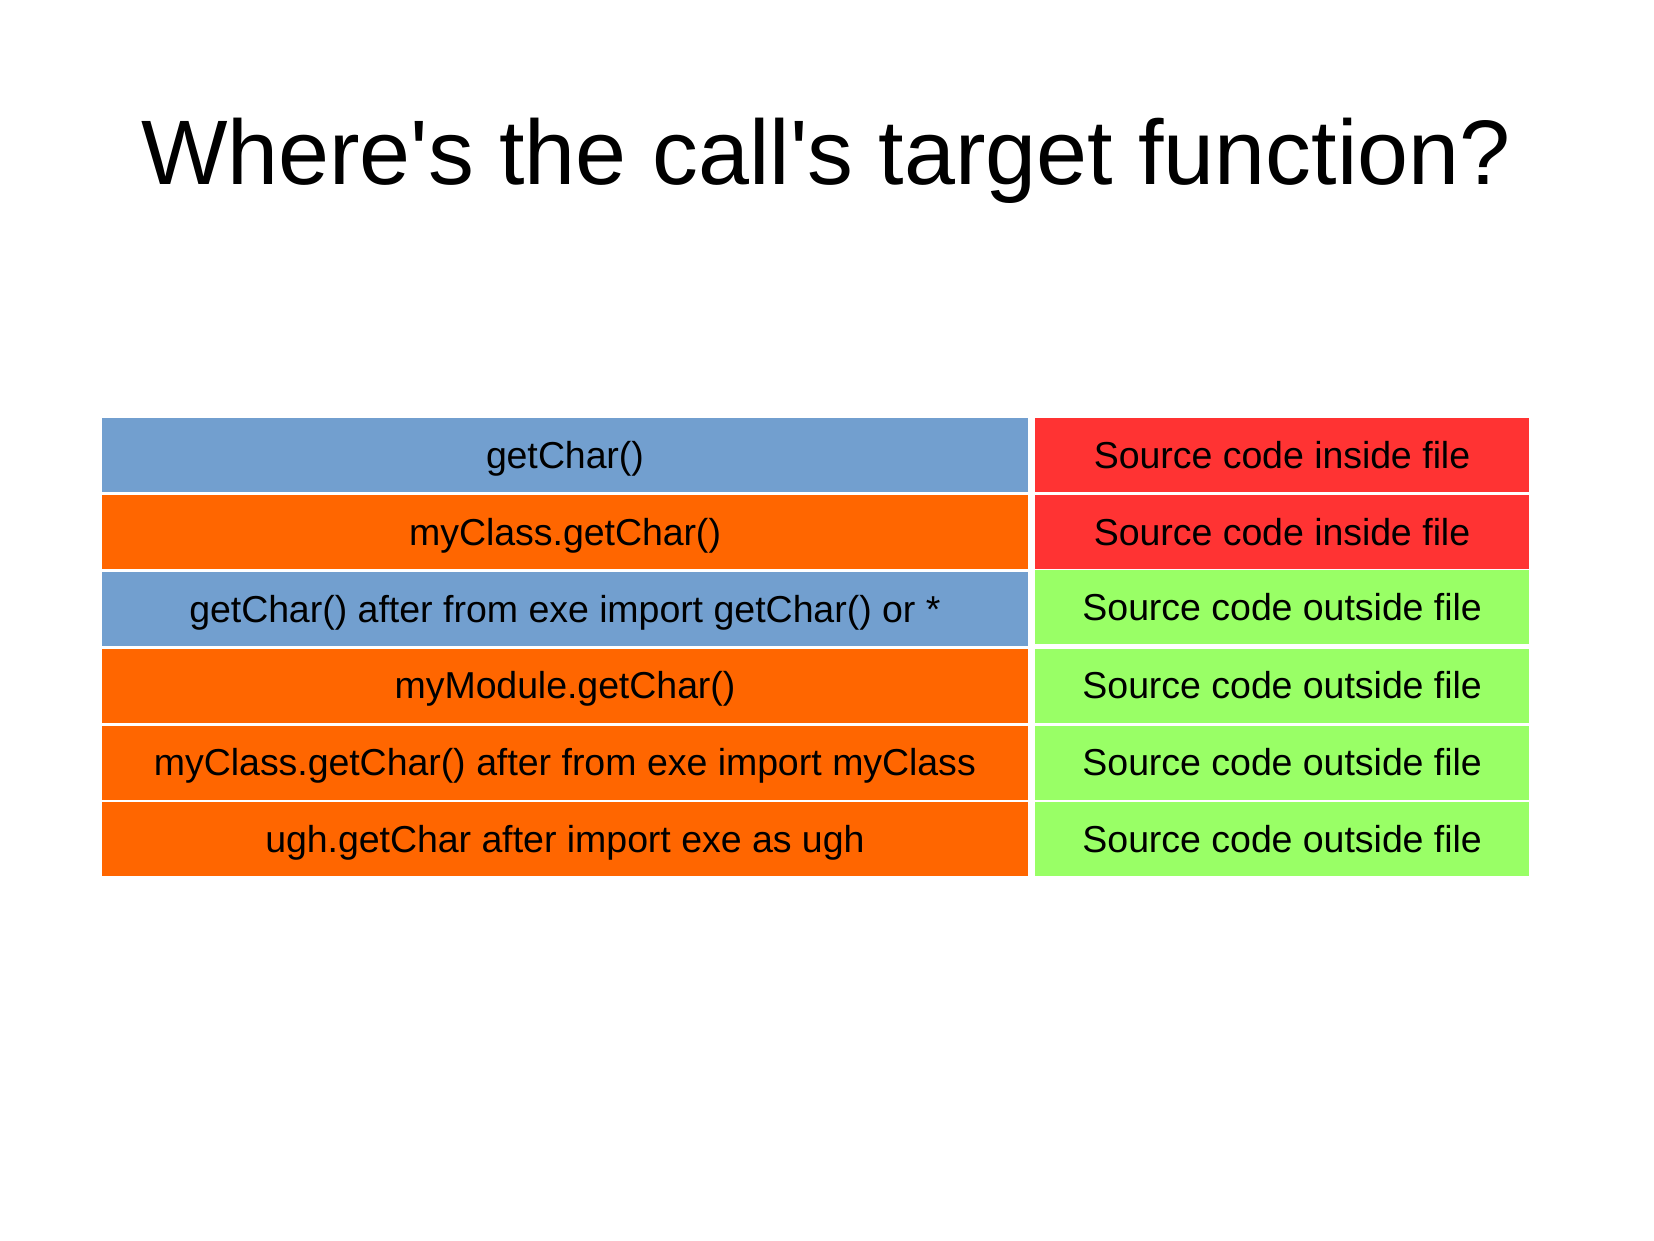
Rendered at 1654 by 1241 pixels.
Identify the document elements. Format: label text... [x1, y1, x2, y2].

text_box Source code outside file [1034, 801, 1530, 877]
text_box myClass.getChar() after from exe import myClass [101, 725, 1029, 801]
text_box Source code outside file [1034, 648, 1530, 724]
text_box ugh.getChar after import exe as ugh [101, 801, 1029, 877]
text_box Source code inside file [1034, 417, 1530, 493]
text_box Source code outside file [1034, 570, 1530, 645]
text_box getChar() after from exe import getChar() or * [101, 571, 1029, 647]
title Where's the call's target function? [82, 49, 1571, 257]
text_box Source code inside file [1034, 494, 1530, 570]
text_box myModule.getChar() [101, 648, 1029, 724]
text_box Source code outside file [1034, 725, 1530, 801]
text_box myClass.getChar() [101, 494, 1029, 570]
text_box getChar() [101, 417, 1029, 493]
